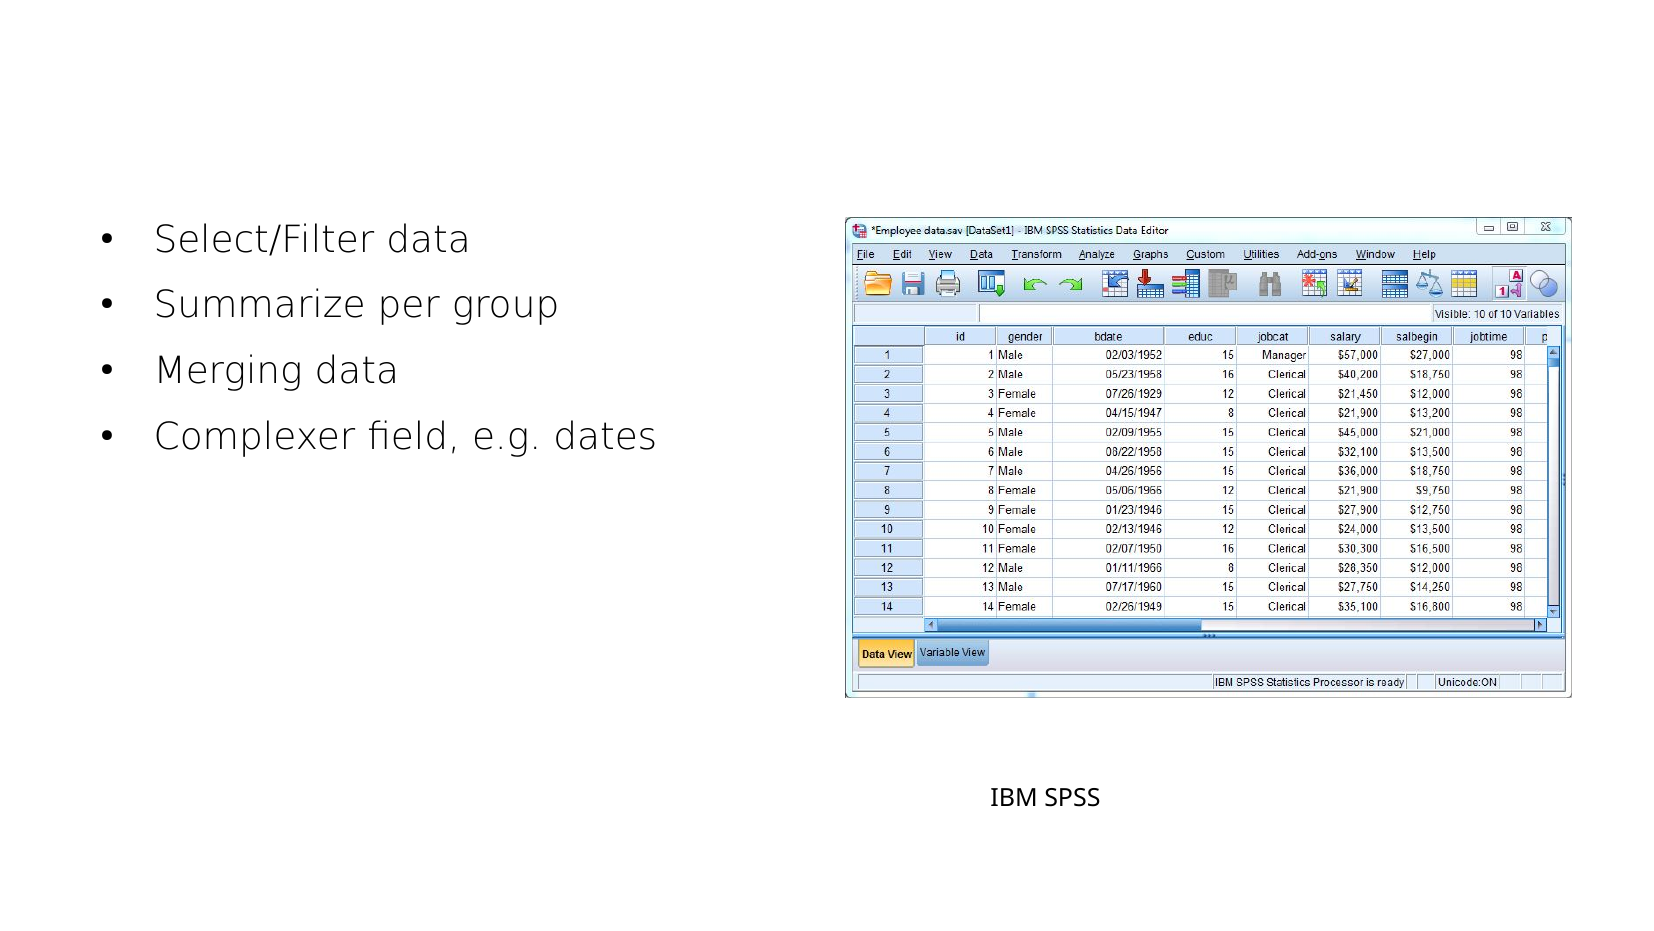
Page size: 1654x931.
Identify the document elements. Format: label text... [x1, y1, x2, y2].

list Select/Filter data Summarize per group Merging data Complexer field, e.g. dates [82, 217, 809, 758]
picture [845, 217, 1572, 698]
text_box IBM SPSS [975, 772, 1575, 816]
